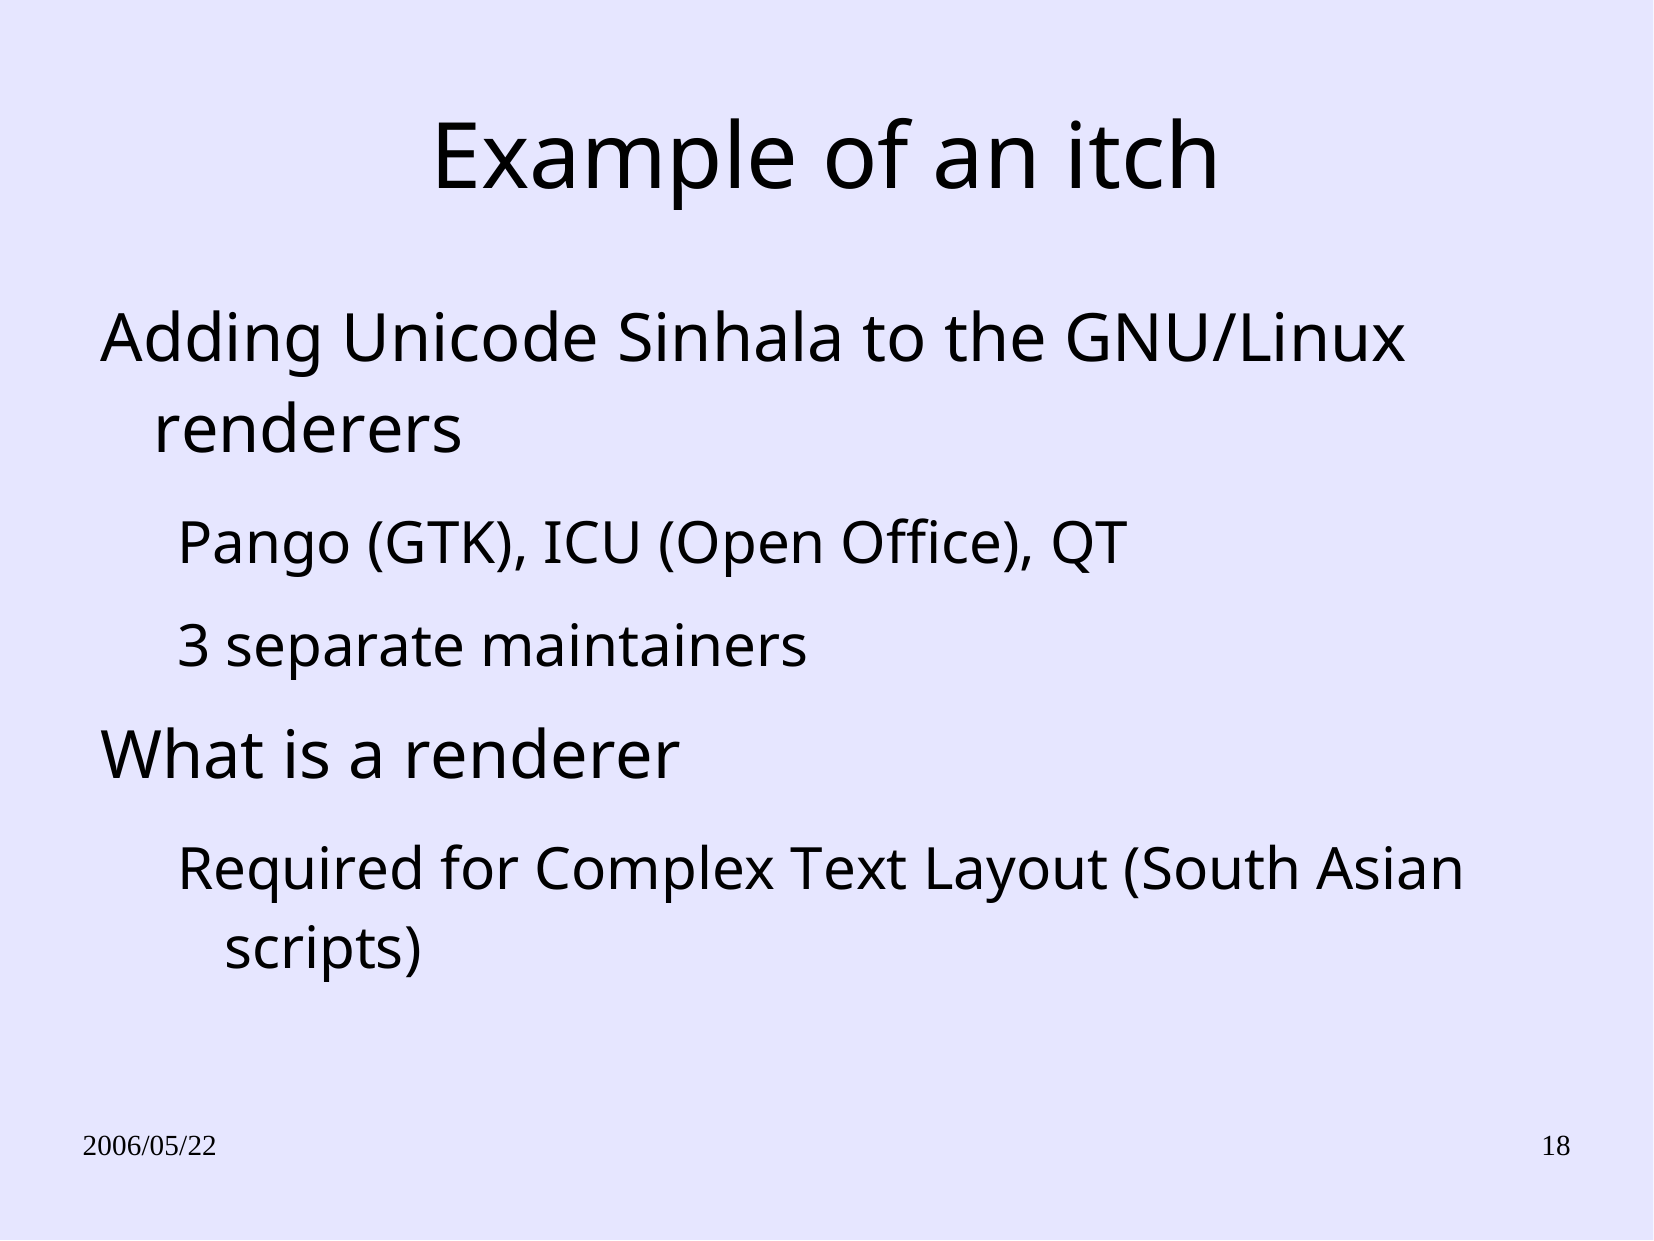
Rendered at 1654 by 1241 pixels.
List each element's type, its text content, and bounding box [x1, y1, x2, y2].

list Adding Unicode Sinhala to the GNU/Linux renderers Pango (GTK), ICU (Open Office), QT 3 separate maintainers What is a renderer Required for Complex Text Layout (South Asian scripts) [82, 290, 1571, 1109]
title Example of an itch [82, 49, 1571, 257]
